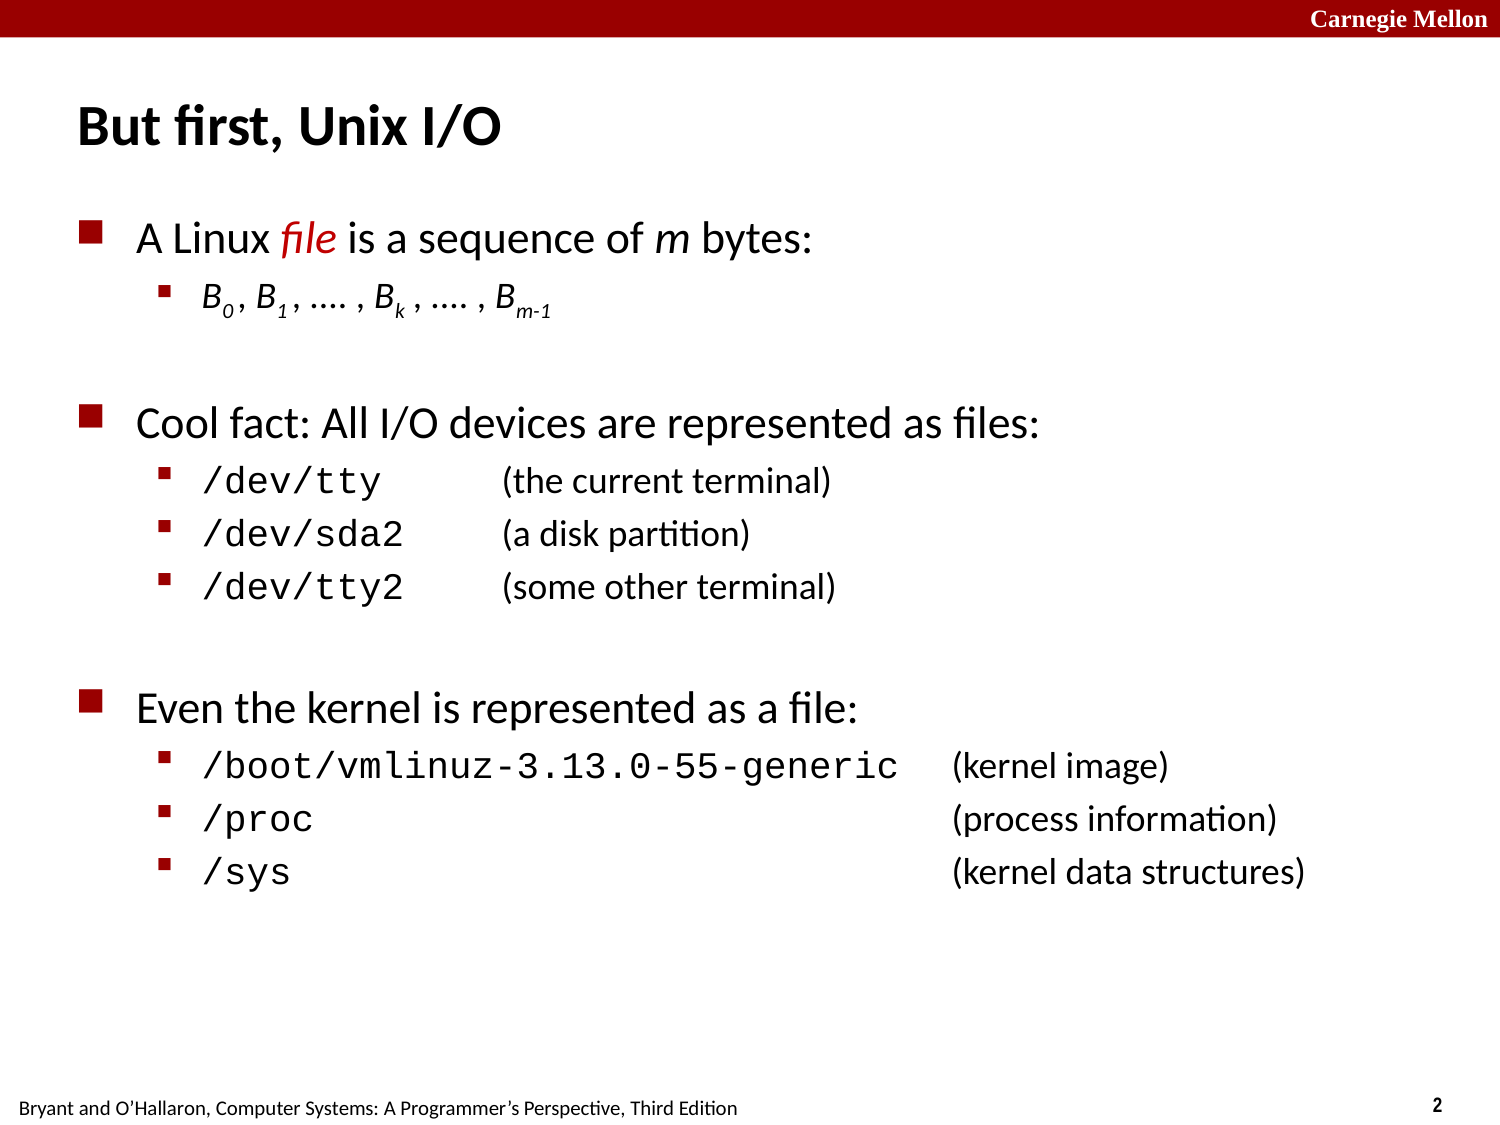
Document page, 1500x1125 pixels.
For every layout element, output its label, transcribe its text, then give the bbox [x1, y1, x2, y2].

text_box A Linux file is a sequence of m bytes: B0 , B1 , .... , Bk , .... , Bm-1 Cool fact: All I/O devices are represented as files: /dev/tty (the current terminal) /dev/sda2 (a disk partition) /dev/tty2 (some other terminal) Even the kernel is represented as a file: /boot/vmlinuz-3.13.0-55-generic (kernel image) /proc (process information) /sys (kernel data structures) [65, 200, 1426, 1017]
title But first, Unix I/O [62, 75, 1438, 169]
